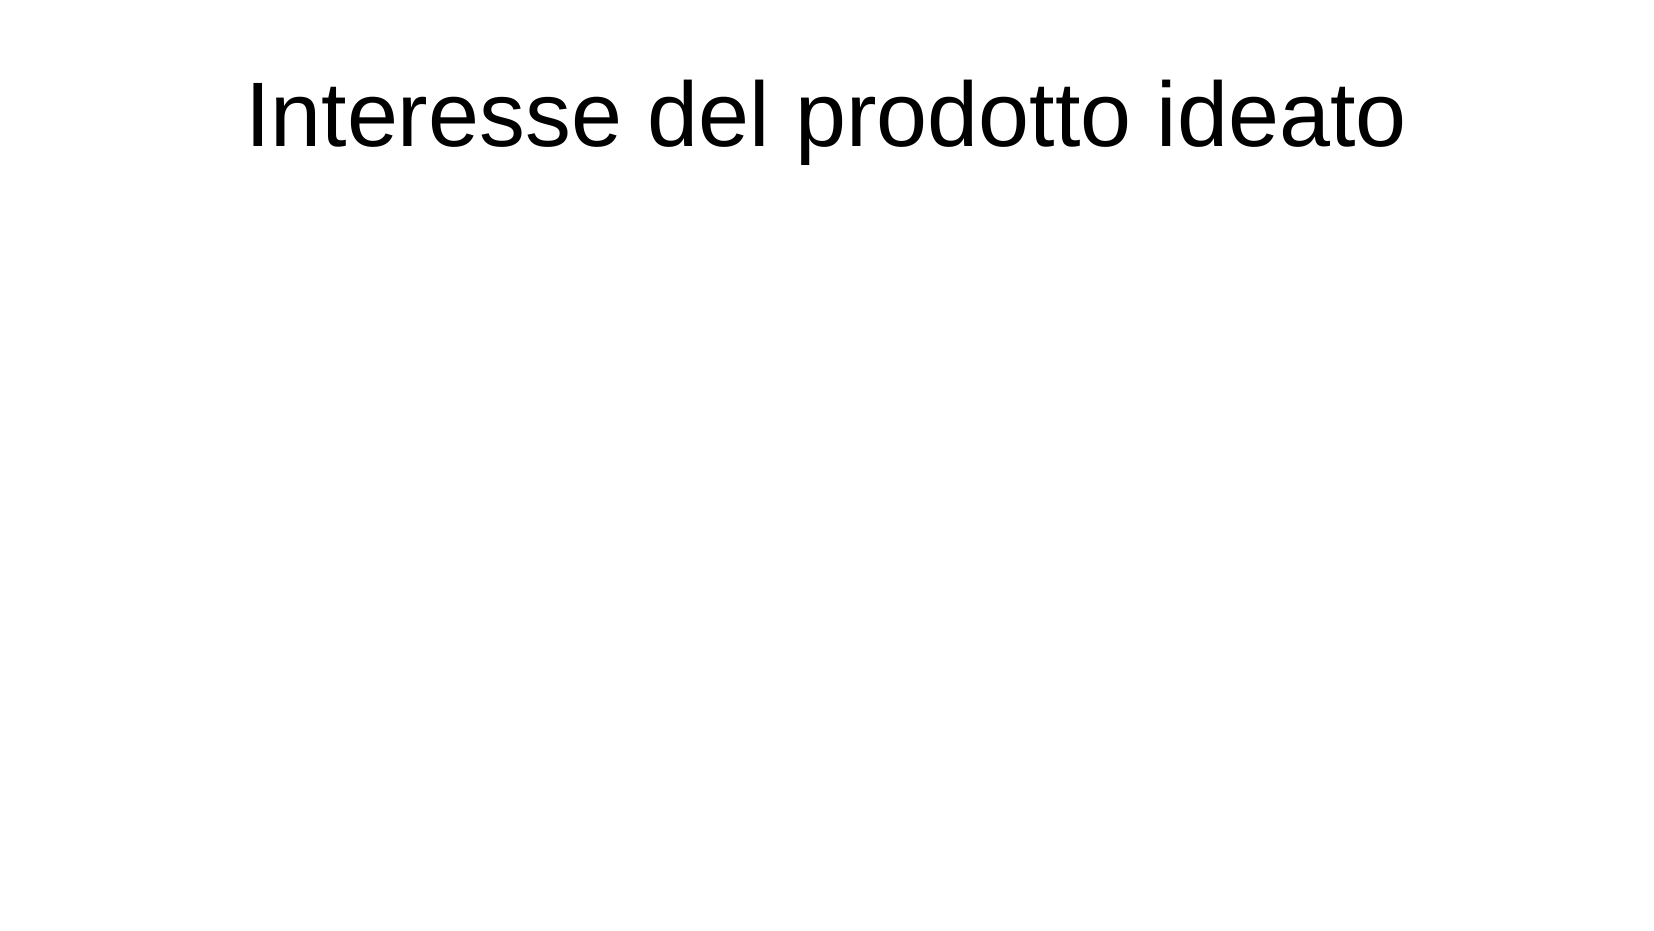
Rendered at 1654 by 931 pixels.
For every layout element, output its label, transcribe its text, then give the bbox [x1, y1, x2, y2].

title Interesse del prodotto ideato [82, 37, 1571, 193]
